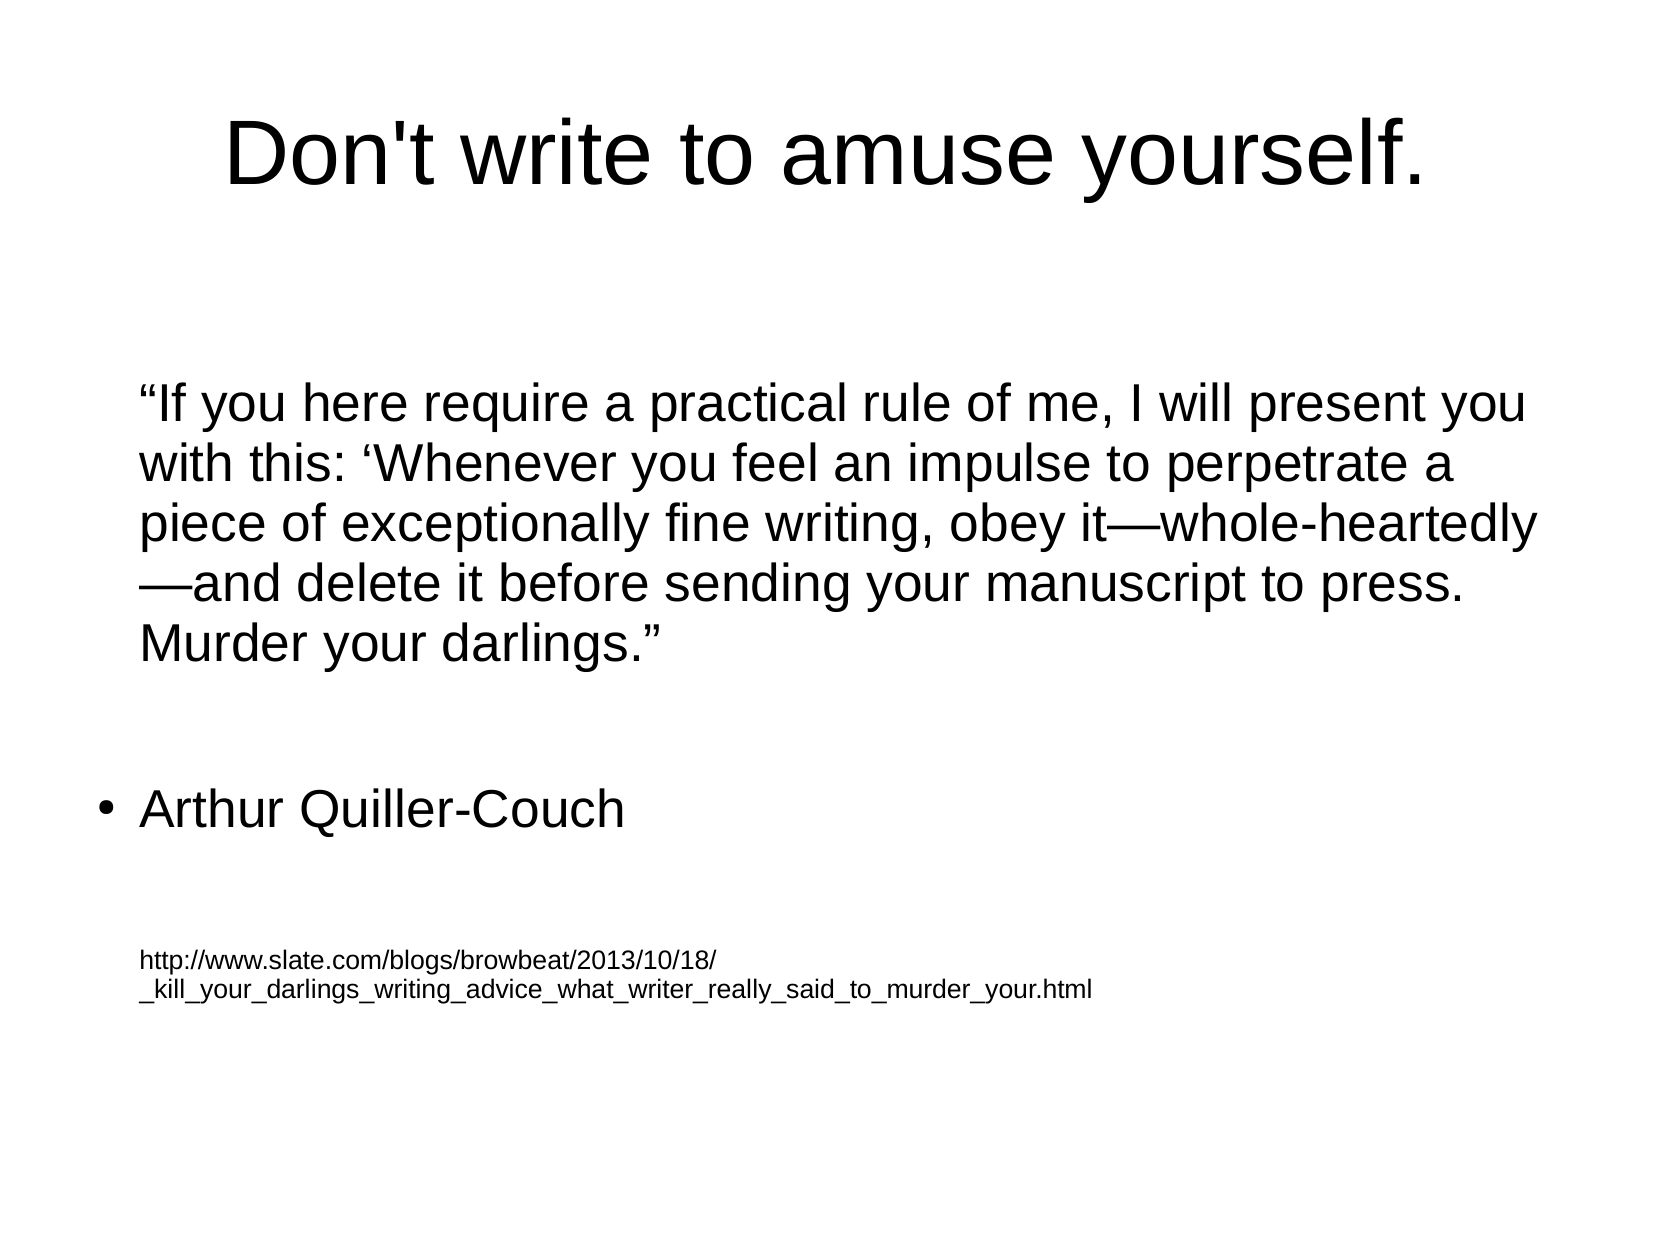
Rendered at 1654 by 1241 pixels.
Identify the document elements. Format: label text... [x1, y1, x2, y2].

title Don't write to amuse yourself. [82, 49, 1571, 257]
list “If you here require a practical rule of me, I will present you with this: ‘Whenever you feel an impulse to perpetrate a piece of exceptionally fine writing, obey it—whole-heartedly—and delete it before sending your manuscript to press. Murder your darlings.” Arthur Quiller-Couch http://www.slate.com/blogs/browbeat/2013/10/18/_kill_your_darlings_writing_advice_what_writer_really_said_to_murder_your.html [82, 290, 1571, 1010]
